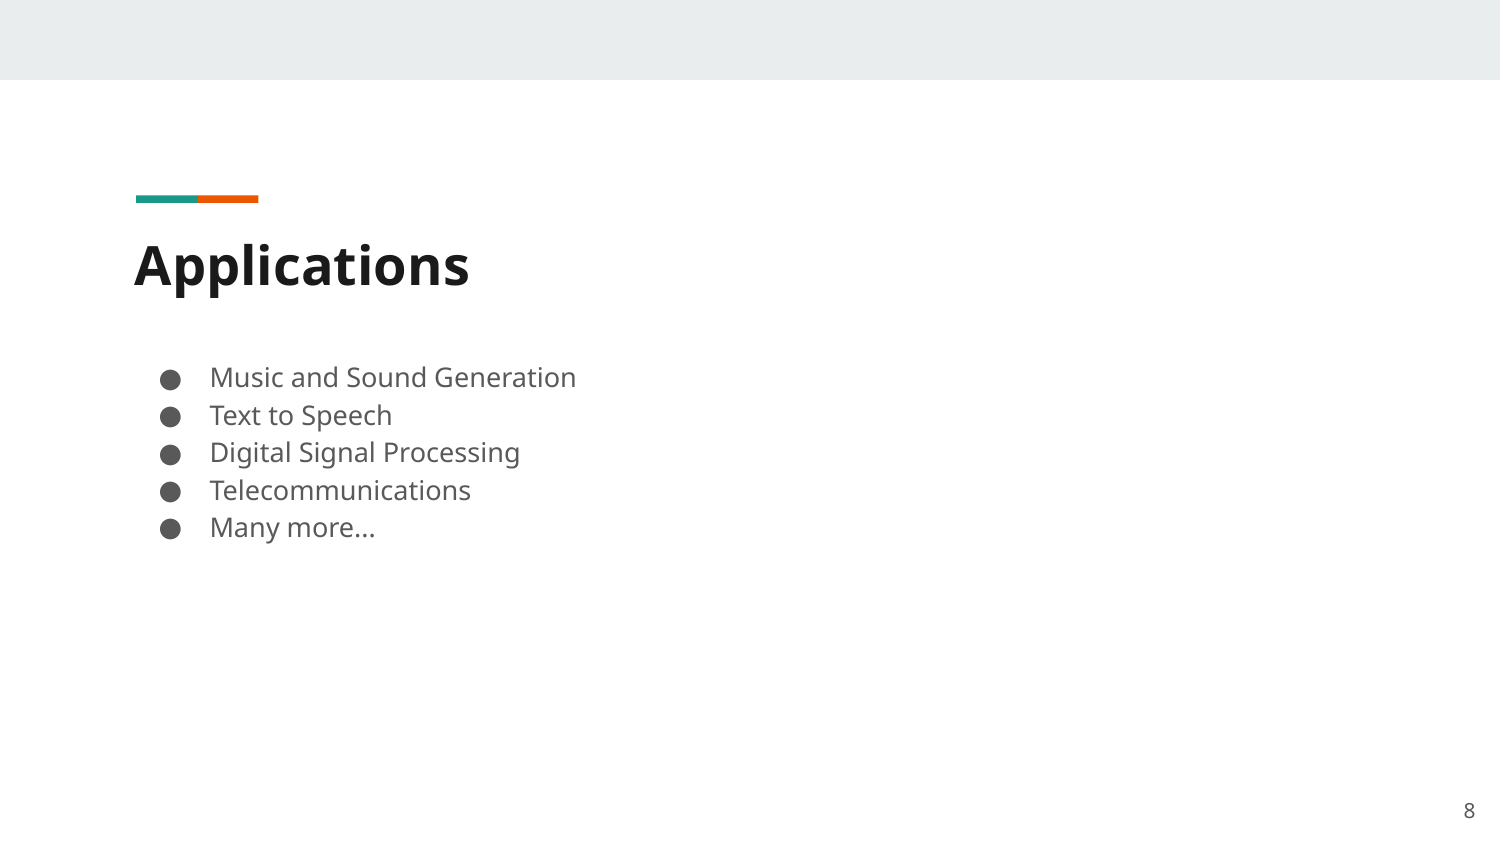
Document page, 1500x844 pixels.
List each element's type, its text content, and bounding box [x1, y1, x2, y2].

list Music and Sound Generation Text to Speech Digital Signal Processing Telecommunications Many more... [119, 341, 1381, 712]
title Applications [119, 216, 1381, 305]
slide_number <number> [1400, 779, 1491, 844]
